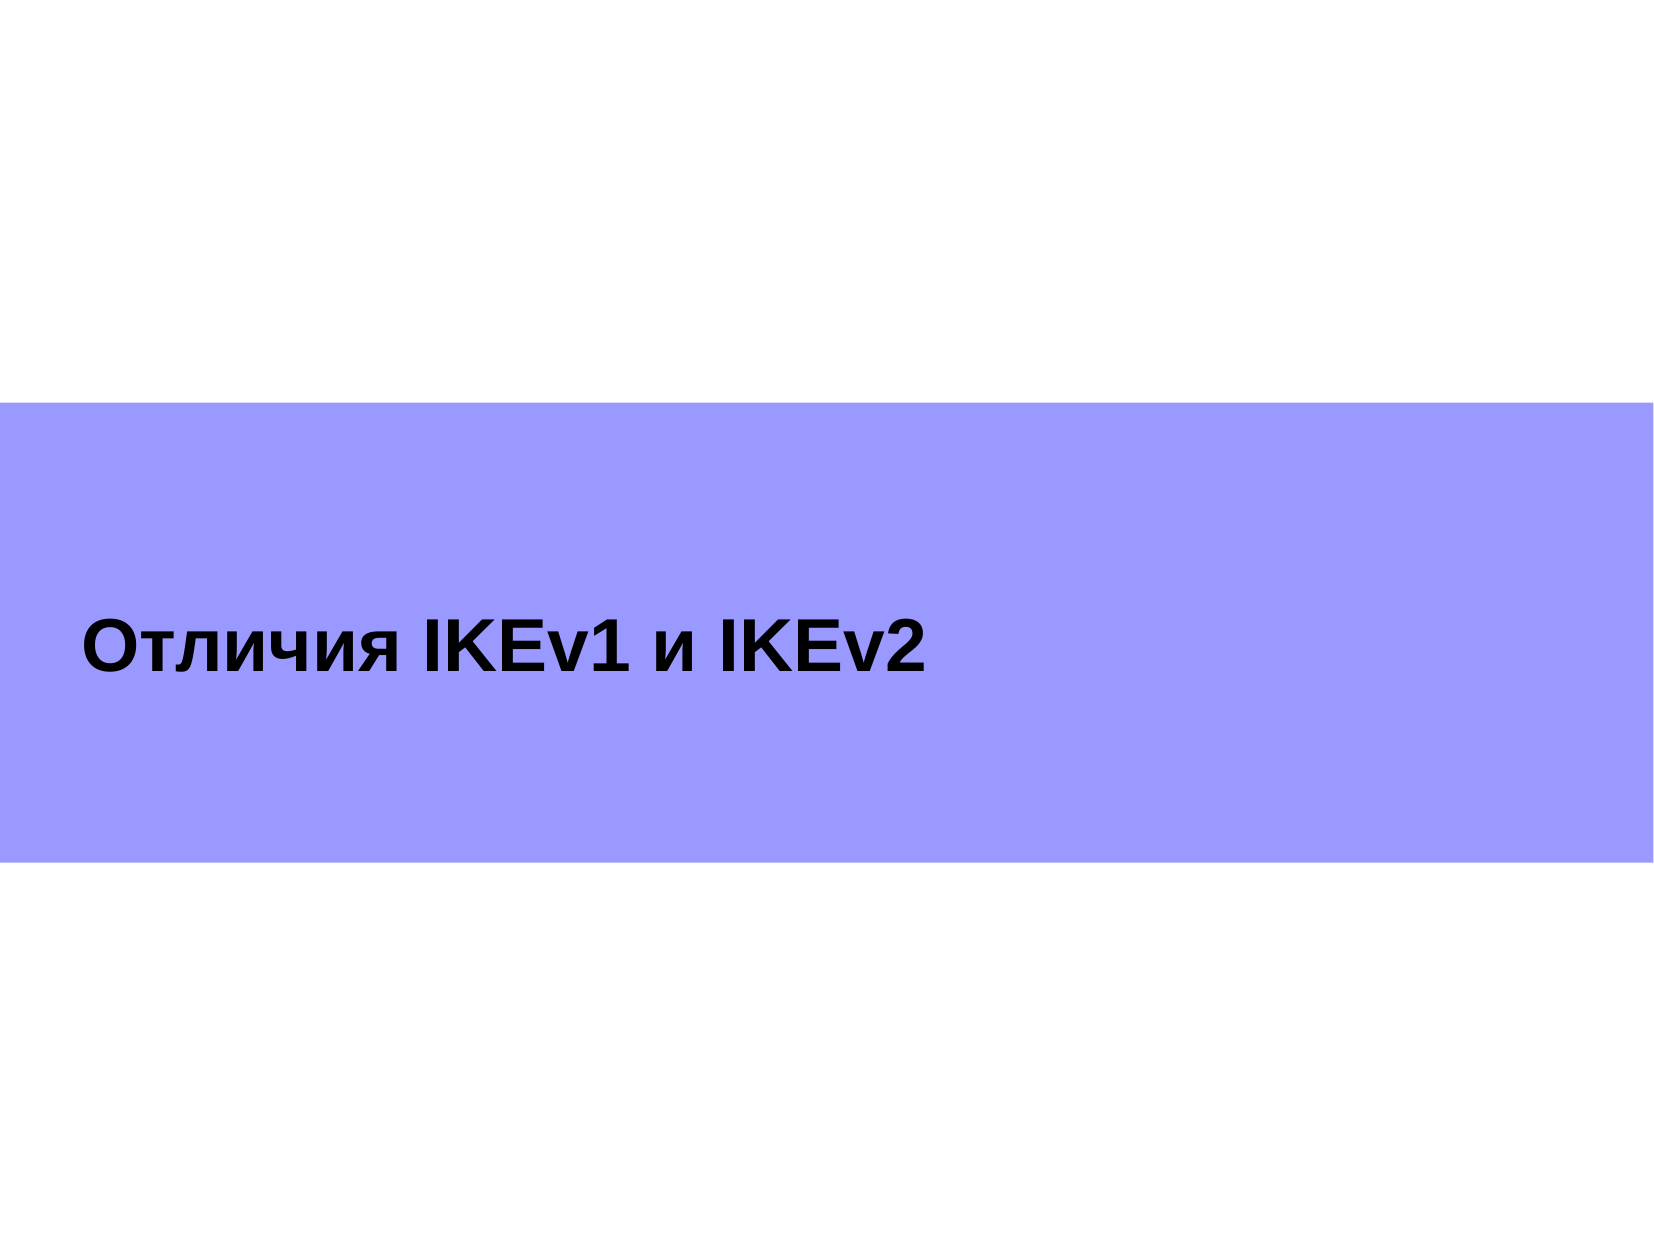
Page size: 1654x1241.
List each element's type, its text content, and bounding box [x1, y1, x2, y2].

text_box Отличия IKEv1 и IKEv2 [67, 600, 1530, 772]
